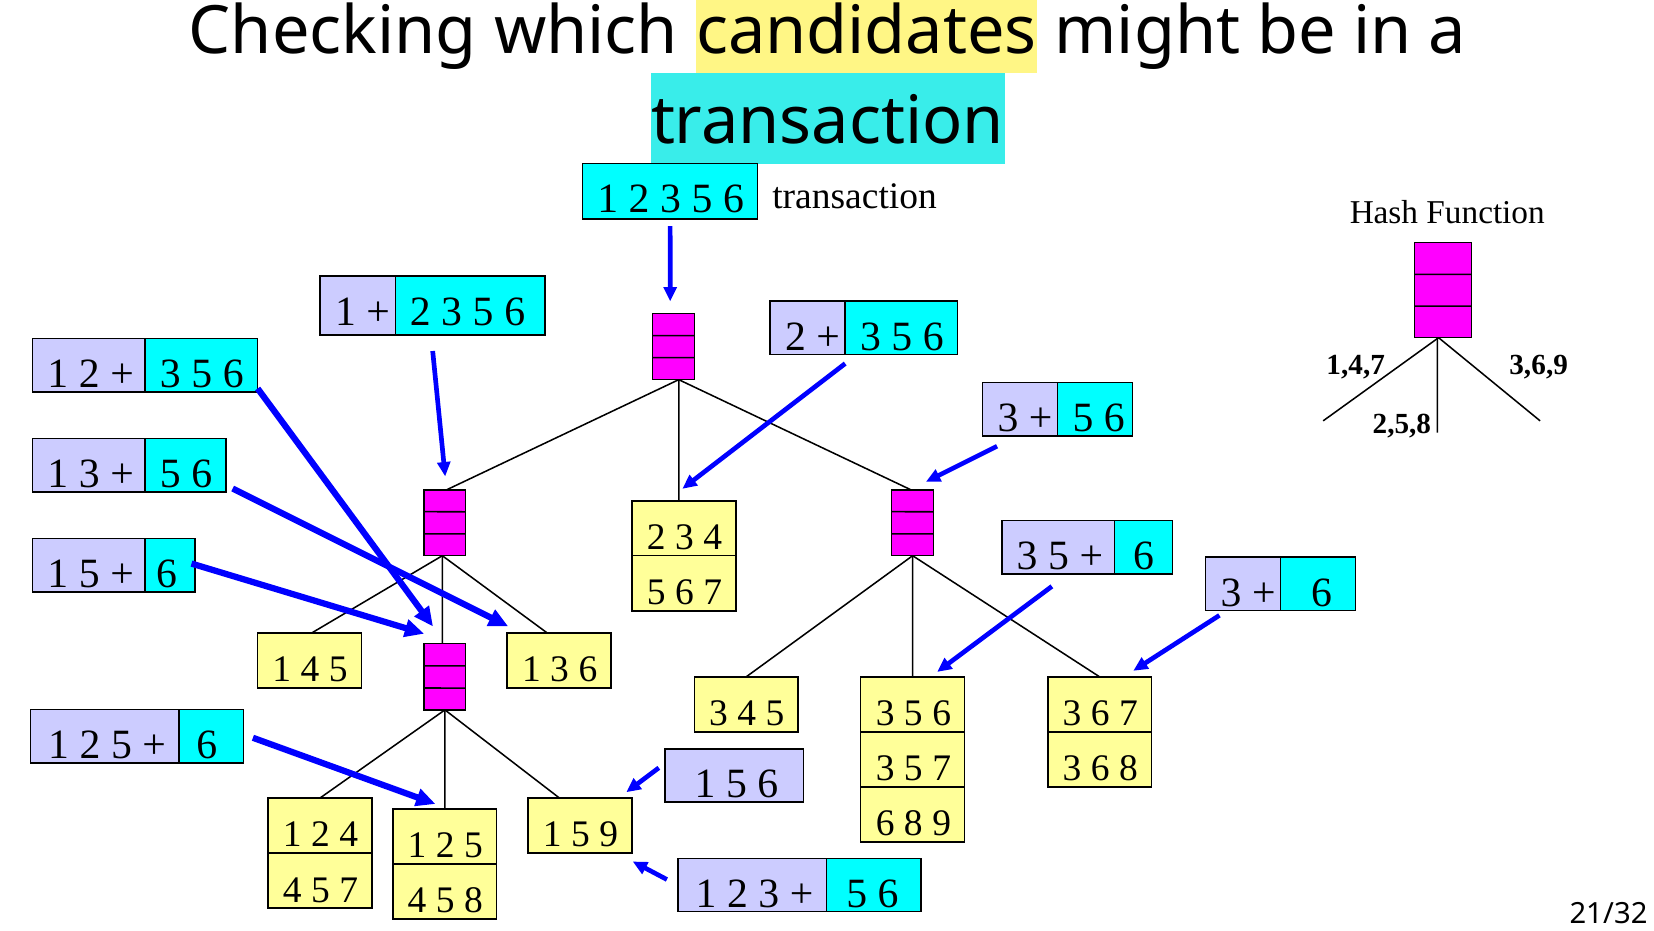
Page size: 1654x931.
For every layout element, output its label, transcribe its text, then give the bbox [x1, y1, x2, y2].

text_box [891, 535, 934, 556]
text_box 3 + [982, 382, 1068, 448]
text_box 2 3 4 [632, 504, 737, 559]
text_box 3 5 7 [861, 735, 967, 790]
text_box [1169, 520, 1173, 575]
text_box 3 6 8 [1047, 735, 1153, 796]
text_box [424, 513, 466, 533]
text_box transaction [757, 163, 953, 224]
text_box 3 6 7 [1047, 680, 1153, 735]
text_box 1 + [320, 276, 395, 341]
text_box 6 [181, 709, 233, 775]
text_box [1047, 676, 1152, 680]
text_box [665, 748, 679, 803]
text_box 1,4,7 [1311, 337, 1401, 388]
text_box 1 2 + [32, 338, 149, 404]
text_box 1 3 + [32, 438, 149, 504]
text_box [1414, 242, 1472, 273]
text_box 3 5 + [1001, 520, 1118, 586]
text_box [528, 797, 632, 801]
title Checking which candidates might be in a transaction [8, 16, 1648, 129]
text_box Hash Function [1334, 183, 1561, 238]
text_box 1 2 3 + [680, 858, 829, 924]
text_box 3,6,9 [1494, 337, 1584, 388]
text_box [1047, 731, 1152, 735]
text_box 6 [1296, 557, 1348, 623]
text_box [268, 797, 372, 801]
text_box 1,4,7 [1372, 367, 1401, 388]
text_box [424, 489, 466, 511]
text_box 2 3 5 6 [395, 276, 541, 341]
text_box 5 6 [149, 438, 228, 504]
text_box 5 6 [831, 858, 914, 924]
text_box 1 5 6 [679, 748, 794, 814]
text_box [541, 276, 546, 336]
text_box [652, 337, 695, 356]
text_box [257, 632, 362, 636]
text_box [268, 853, 372, 857]
text_box [891, 489, 934, 511]
text_box [424, 667, 466, 687]
text_box 6 [149, 538, 193, 604]
text_box [1291, 557, 1296, 611]
text_box [424, 535, 466, 556]
text_box [1414, 307, 1472, 338]
text_box 1 2 5 [392, 812, 498, 867]
text_box 1 2 4 [268, 801, 374, 857]
text_box [233, 709, 244, 764]
text_box 1 4 5 [257, 636, 363, 697]
text_box 5 6 [1068, 382, 1140, 448]
text_box [694, 676, 799, 680]
text_box [794, 748, 804, 803]
text_box [914, 858, 922, 912]
text_box 1 3 6 [507, 636, 613, 697]
text_box 1 2 3 5 6 [582, 163, 759, 229]
text_box [652, 359, 695, 380]
text_box [1414, 276, 1472, 305]
text_box 2 + [770, 301, 855, 366]
text_box [891, 513, 934, 533]
text_box 1 5 + [32, 538, 149, 604]
text_box [652, 313, 695, 334]
text_box 1 5 9 [528, 801, 634, 862]
text_box 3 5 6 [861, 680, 967, 735]
text_box 2,5,8 [1357, 397, 1447, 448]
text_box 3 + [1205, 557, 1291, 623]
text_box [424, 643, 466, 665]
text_box [860, 676, 965, 843]
text_box 4 5 7 [268, 857, 374, 918]
text_box 3 4 5 [694, 680, 800, 741]
text_box 6 8 9 [861, 790, 967, 851]
text_box 3 5 6 [855, 301, 959, 366]
text_box 1 2 5 + [33, 709, 181, 775]
text_box [424, 689, 466, 710]
text_box [631, 500, 736, 611]
text_box [1348, 557, 1356, 611]
text_box 5 6 7 [632, 559, 737, 620]
text_box [507, 632, 611, 636]
text_box 4 5 8 [392, 867, 498, 928]
text_box 3 5 6 [149, 338, 259, 404]
text_box 6 [1118, 520, 1169, 586]
